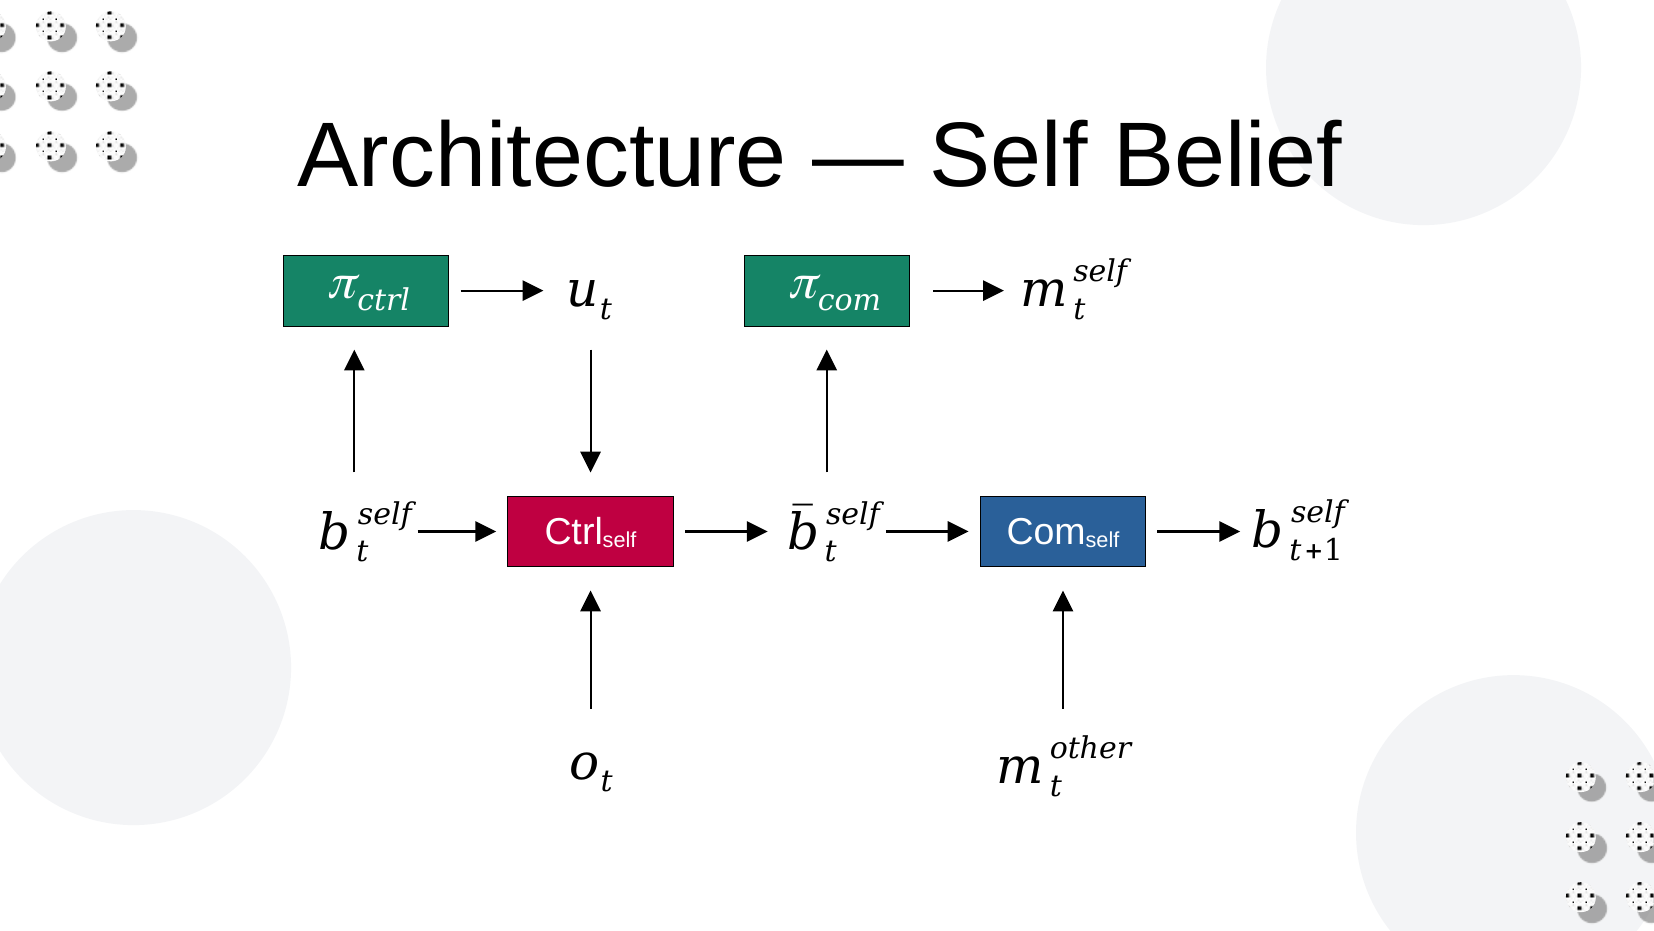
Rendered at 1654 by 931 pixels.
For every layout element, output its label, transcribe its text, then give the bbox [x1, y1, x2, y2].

picture [35, 71, 66, 102]
picture [1625, 882, 1654, 913]
chart [787, 496, 886, 569]
picture [35, 131, 67, 162]
chart [786, 271, 881, 318]
picture [0, 14, 6, 39]
picture [1565, 882, 1596, 913]
chart [326, 271, 410, 318]
picture [0, 74, 6, 99]
chart [318, 496, 418, 569]
picture [0, 134, 7, 159]
picture [95, 11, 126, 42]
picture [100, 71, 122, 76]
title Architecture — Self Belief [76, 76, 1565, 233]
chart [569, 732, 615, 799]
picture [1625, 822, 1654, 853]
picture [1565, 822, 1596, 853]
picture [1565, 762, 1596, 793]
picture [1625, 762, 1654, 793]
chart [996, 730, 1134, 804]
chart [566, 259, 613, 327]
text_box Comself [980, 496, 1146, 567]
chart [1251, 494, 1351, 567]
chart [1020, 253, 1134, 327]
picture [35, 11, 66, 42]
text_box [744, 255, 910, 327]
text_box Ctrlself [507, 496, 674, 567]
text_box [283, 255, 449, 327]
